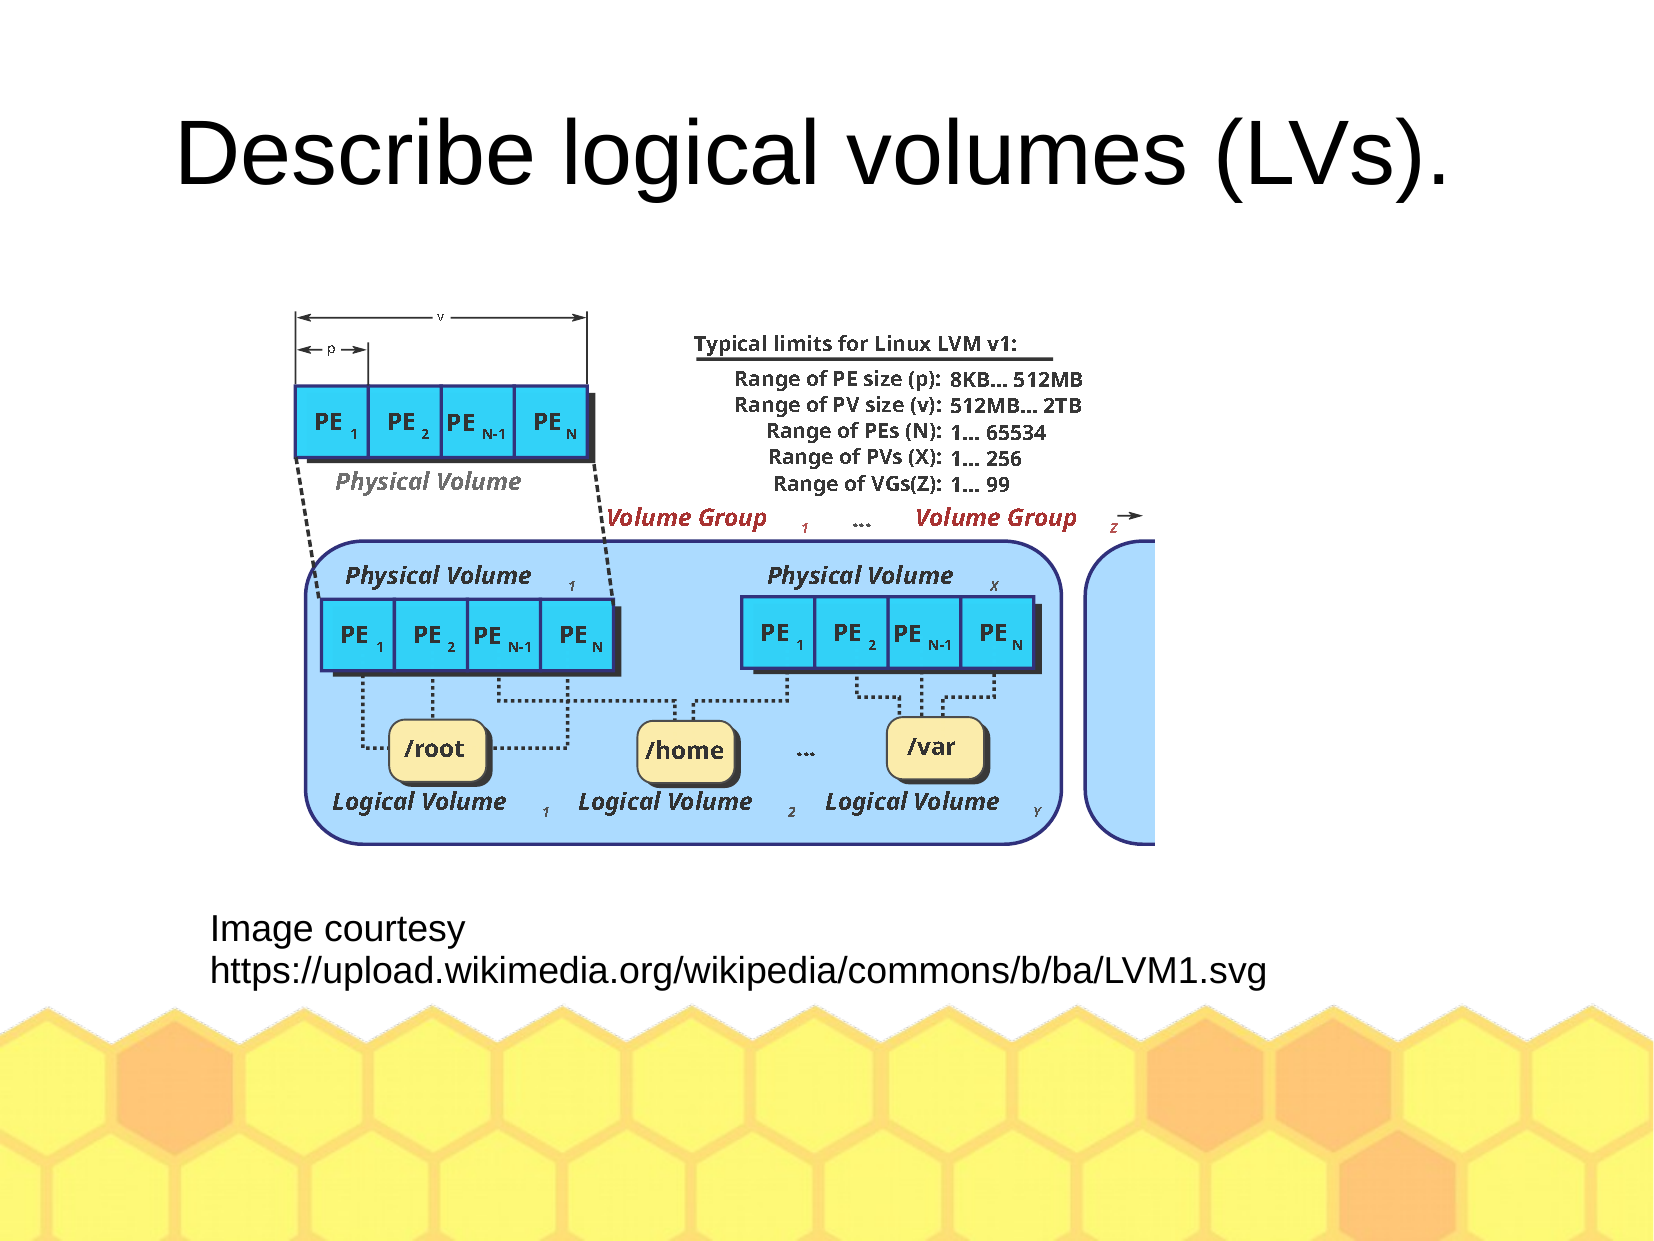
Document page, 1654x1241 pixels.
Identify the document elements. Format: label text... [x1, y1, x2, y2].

picture [281, 290, 1156, 867]
title Describe logical volumes (LVs). [82, 49, 1571, 257]
picture [0, 1001, 1654, 1241]
text_box Image courtesy https://upload.wikimedia.org/wikipedia/commons/b/ba/LVM1.svg [195, 900, 1531, 999]
